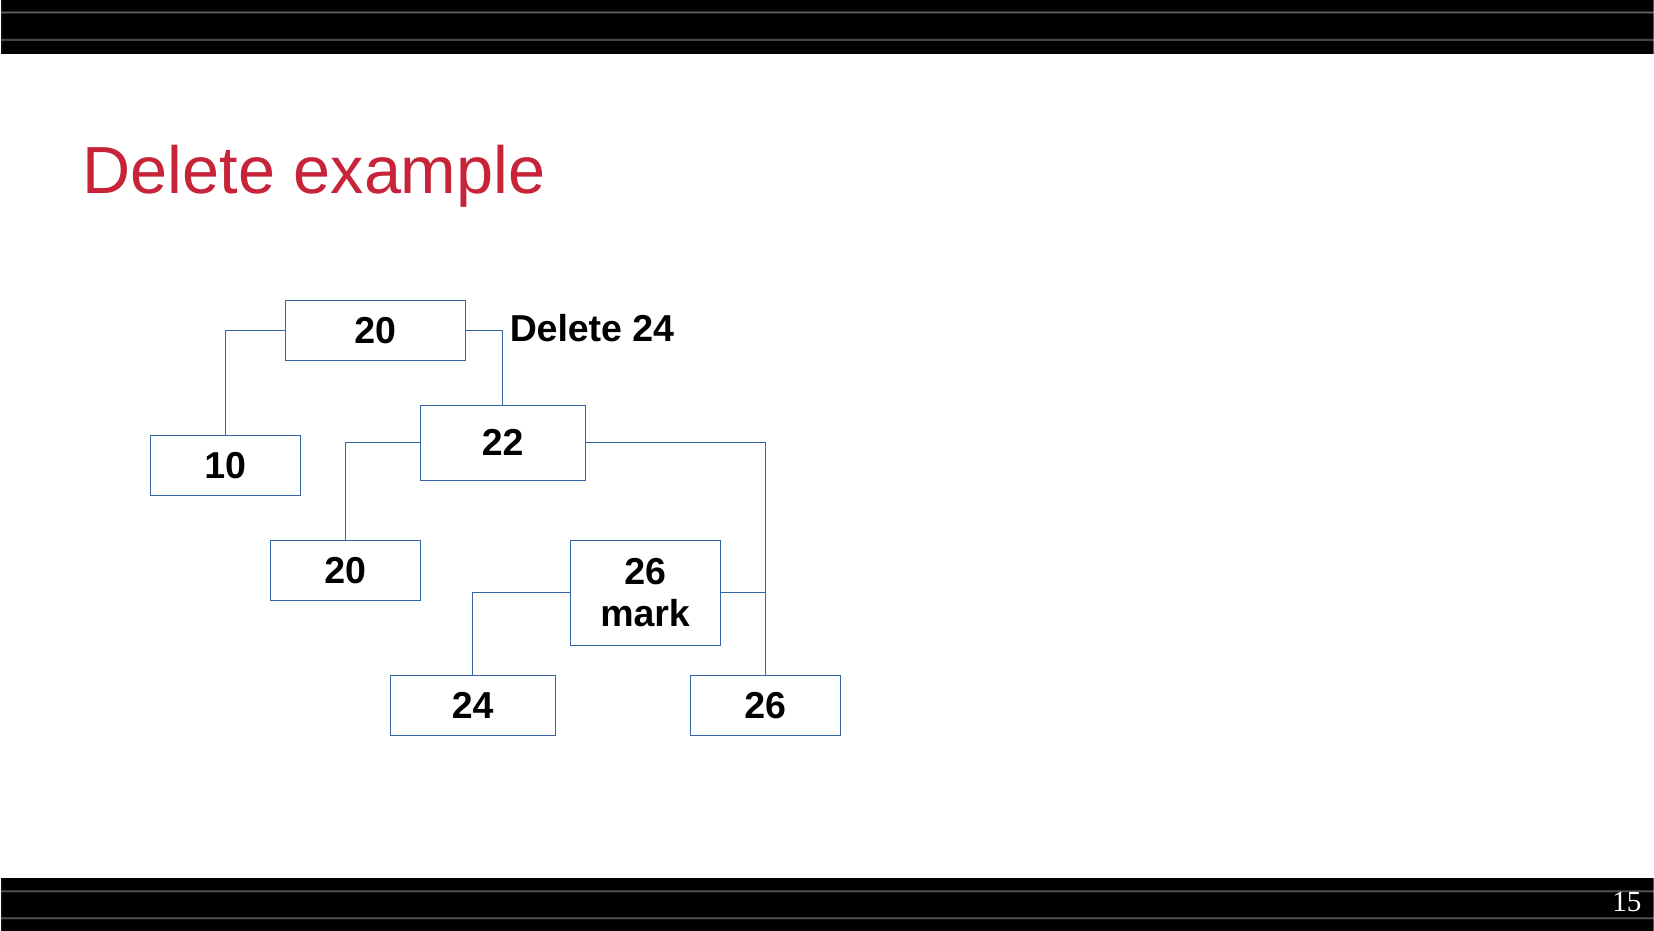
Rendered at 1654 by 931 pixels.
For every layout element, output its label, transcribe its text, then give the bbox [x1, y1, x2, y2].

text_box 26 [690, 675, 841, 736]
text_box 24 [390, 675, 556, 736]
text_box Delete 24 [495, 331, 502, 357]
picture [1, 878, 1654, 931]
text_box 20 [270, 540, 421, 601]
text_box 26 mark [570, 540, 721, 646]
text_box 20 [285, 300, 466, 361]
text_box 22 [420, 405, 586, 481]
picture [1, 0, 1654, 54]
text_box 10 [150, 435, 301, 496]
title Delete example [82, 92, 1571, 249]
text_box Delete 24 [495, 300, 691, 357]
